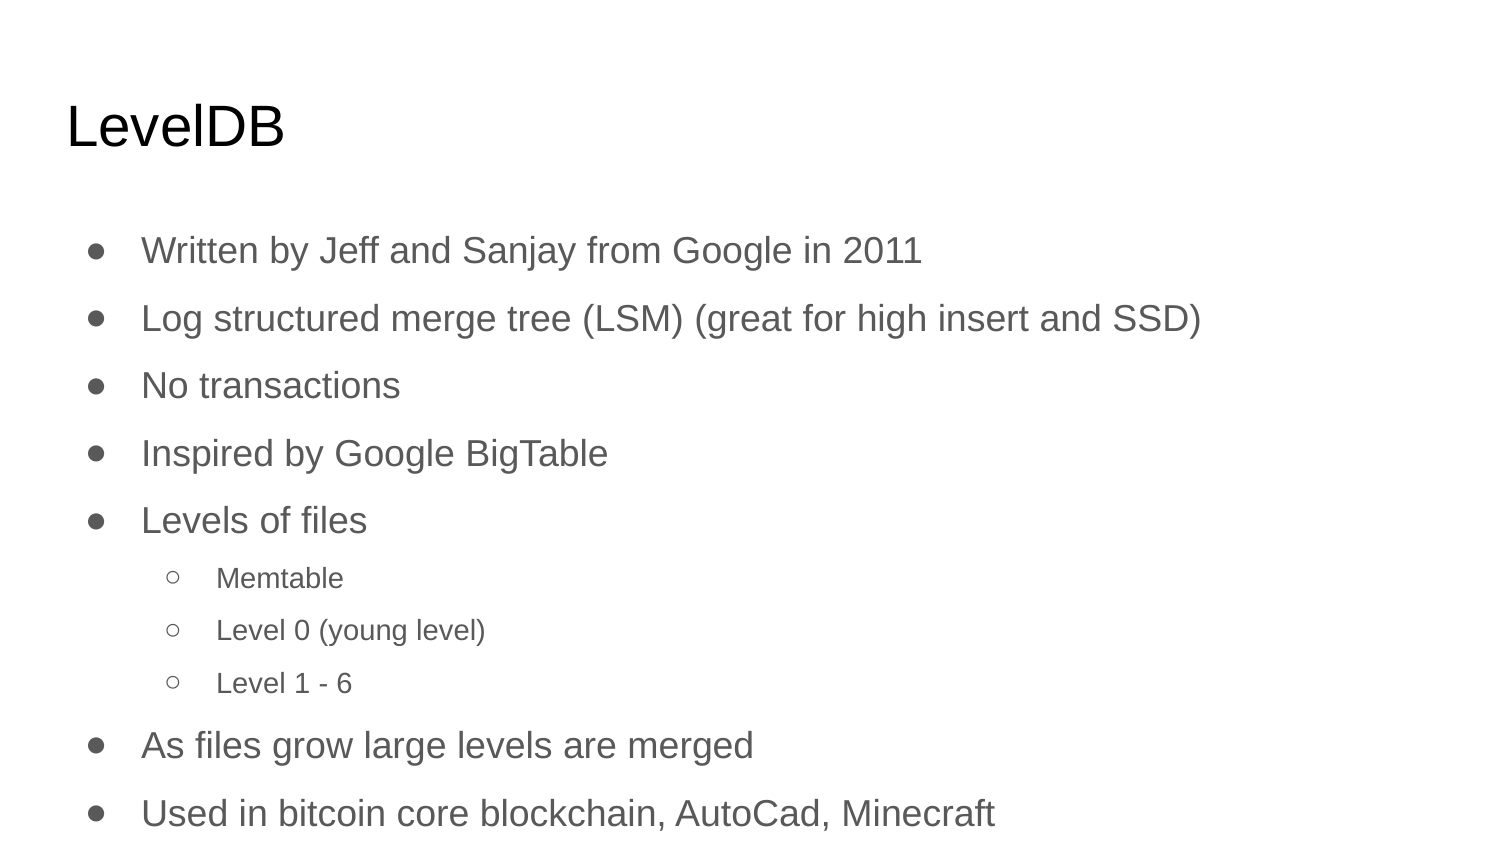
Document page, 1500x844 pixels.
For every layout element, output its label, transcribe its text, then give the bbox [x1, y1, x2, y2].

list Written by Jeff and Sanjay from Google in 2011 Log structured merge tree (LSM) (great for high insert and SSD) No transactions Inspired by Google BigTable Levels of files Memtable Level 0 (young level) Level 1 - 6 As files grow large levels are merged Used in bitcoin core blockchain, AutoCad, Minecraft [51, 189, 1449, 828]
title LevelDB [51, 72, 1449, 167]
